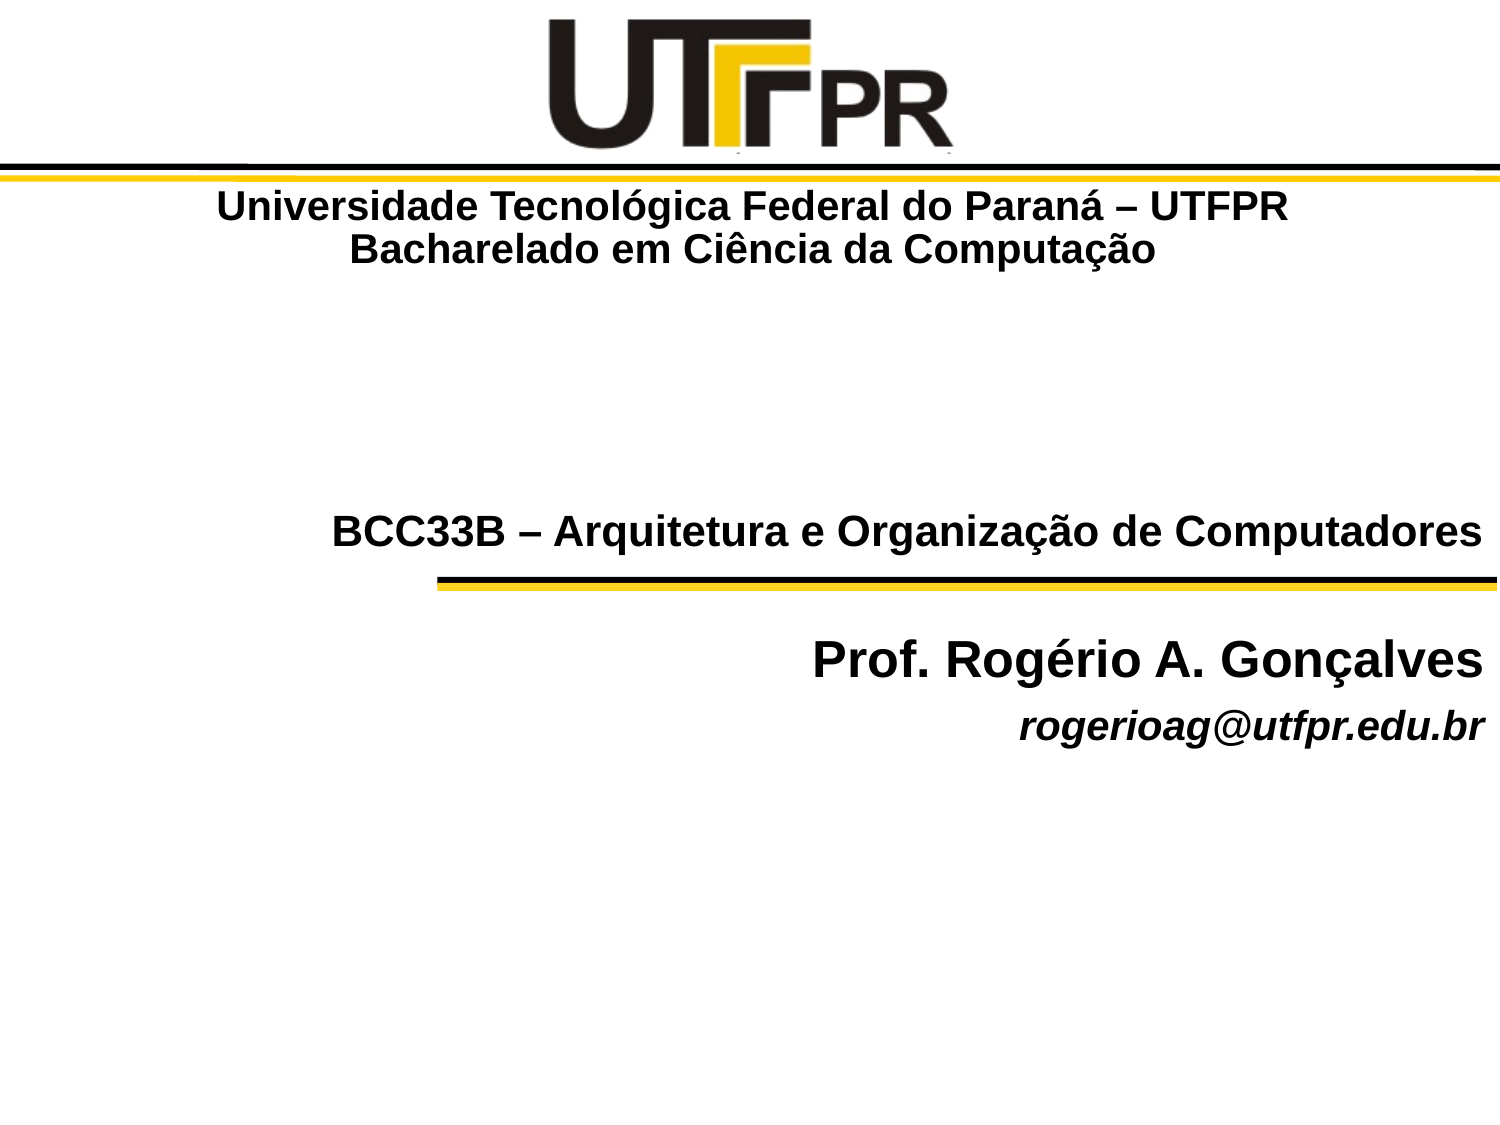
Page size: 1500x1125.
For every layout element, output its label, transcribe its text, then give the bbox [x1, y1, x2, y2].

title BCC33B – Arquitetura e Organização de Computadores [265, 490, 1499, 575]
subtitle Prof. Rogério A. Gonçalves rogerioag@utfpr.edu.br [439, 615, 1485, 768]
picture [540, 11, 960, 154]
title Universidade Tecnológica Federal do Paraná – UTFPR Bacharelado em Ciência da Computação [4, 176, 1500, 329]
text_box [437, 576, 1498, 591]
